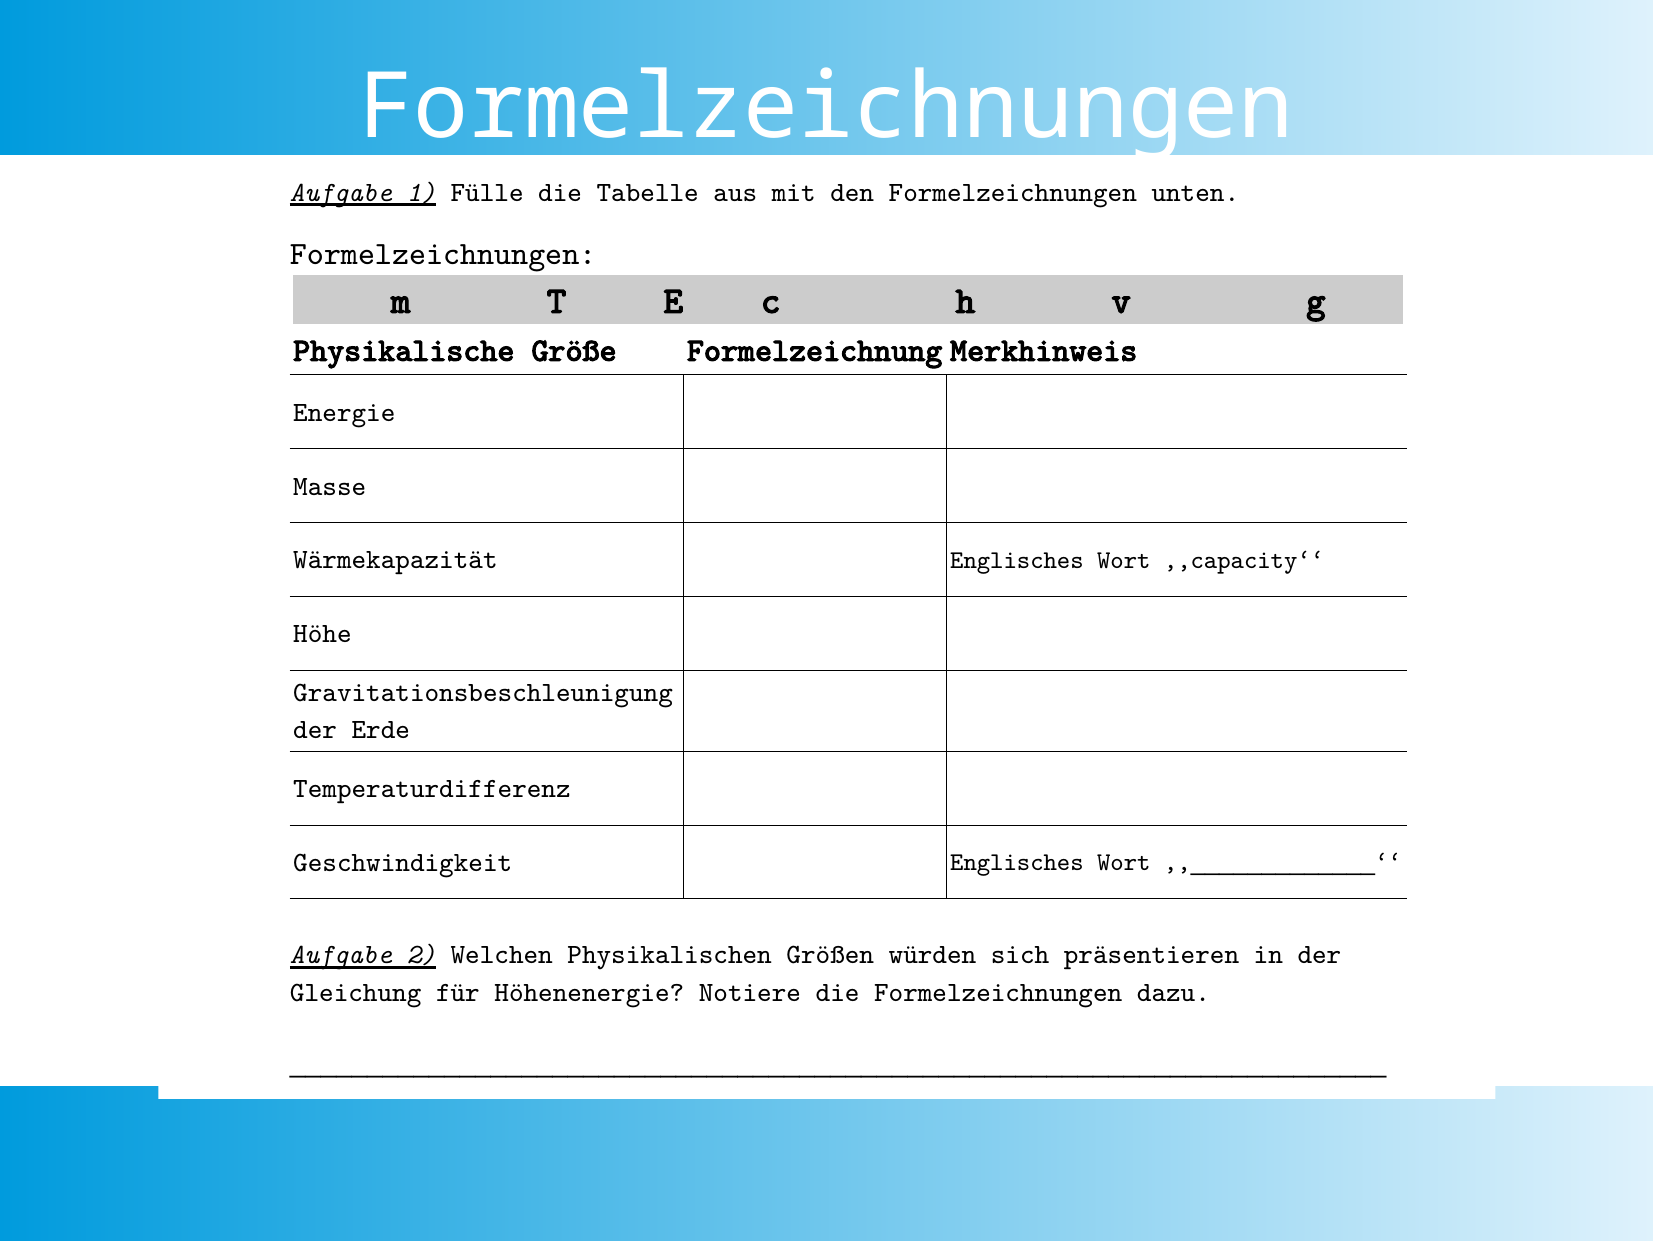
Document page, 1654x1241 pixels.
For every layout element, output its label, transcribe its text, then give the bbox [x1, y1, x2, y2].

picture [158, 162, 1496, 1099]
title Formelzeichnungen [82, 40, 1571, 163]
